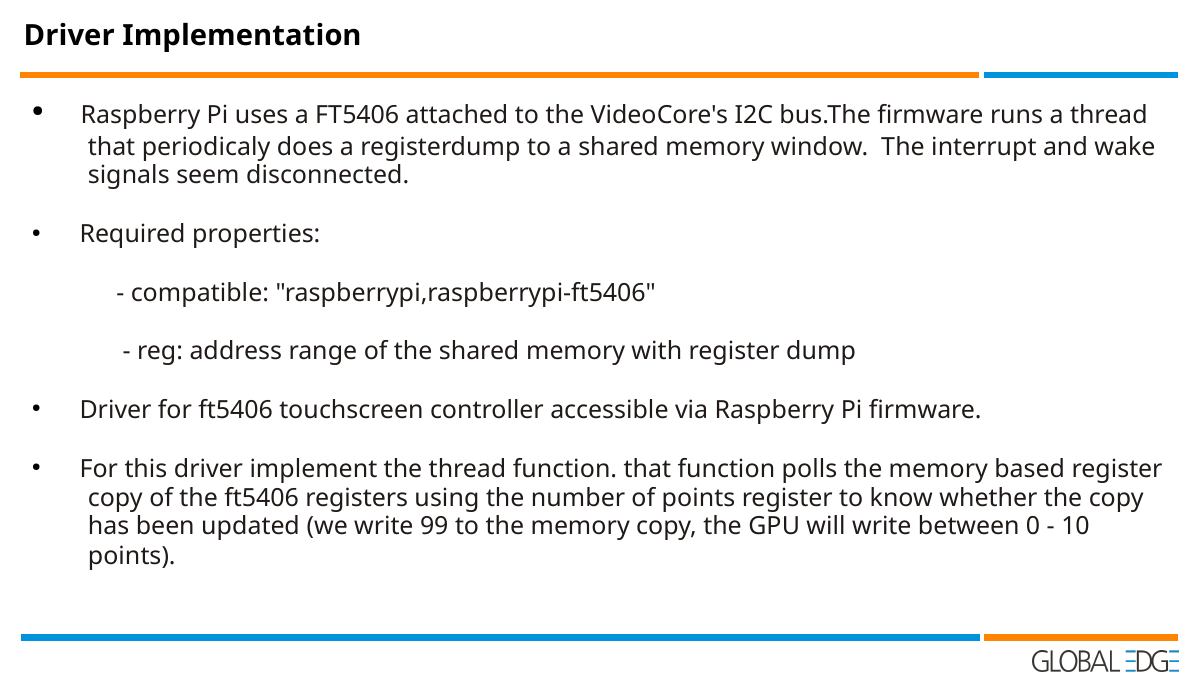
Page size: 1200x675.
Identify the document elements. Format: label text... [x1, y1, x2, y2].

title Driver Implementation [12, 7, 1087, 64]
list Raspberry Pi uses a FT5406 attached to the VideoCore's I2C bus.The firmware runs a thread that periodicaly does a registerdump to a shared memory window. The interrupt and wake signals seem disconnected. Required properties: - compatible: "raspberrypi,raspberrypi-ft5406" - reg: address range of the shared memory with register dump Driver for ft5406 touchscreen controller accessible via Raspberry Pi firmware. For this driver implement the thread function. that function polls the memory based register copy of the ft5406 registers using the number of points register to know whether the copy has been updated (we write 99 to the memory copy, the GPU will write between 0 - 10 points). [20, 87, 1179, 627]
picture [1032, 650, 1179, 672]
